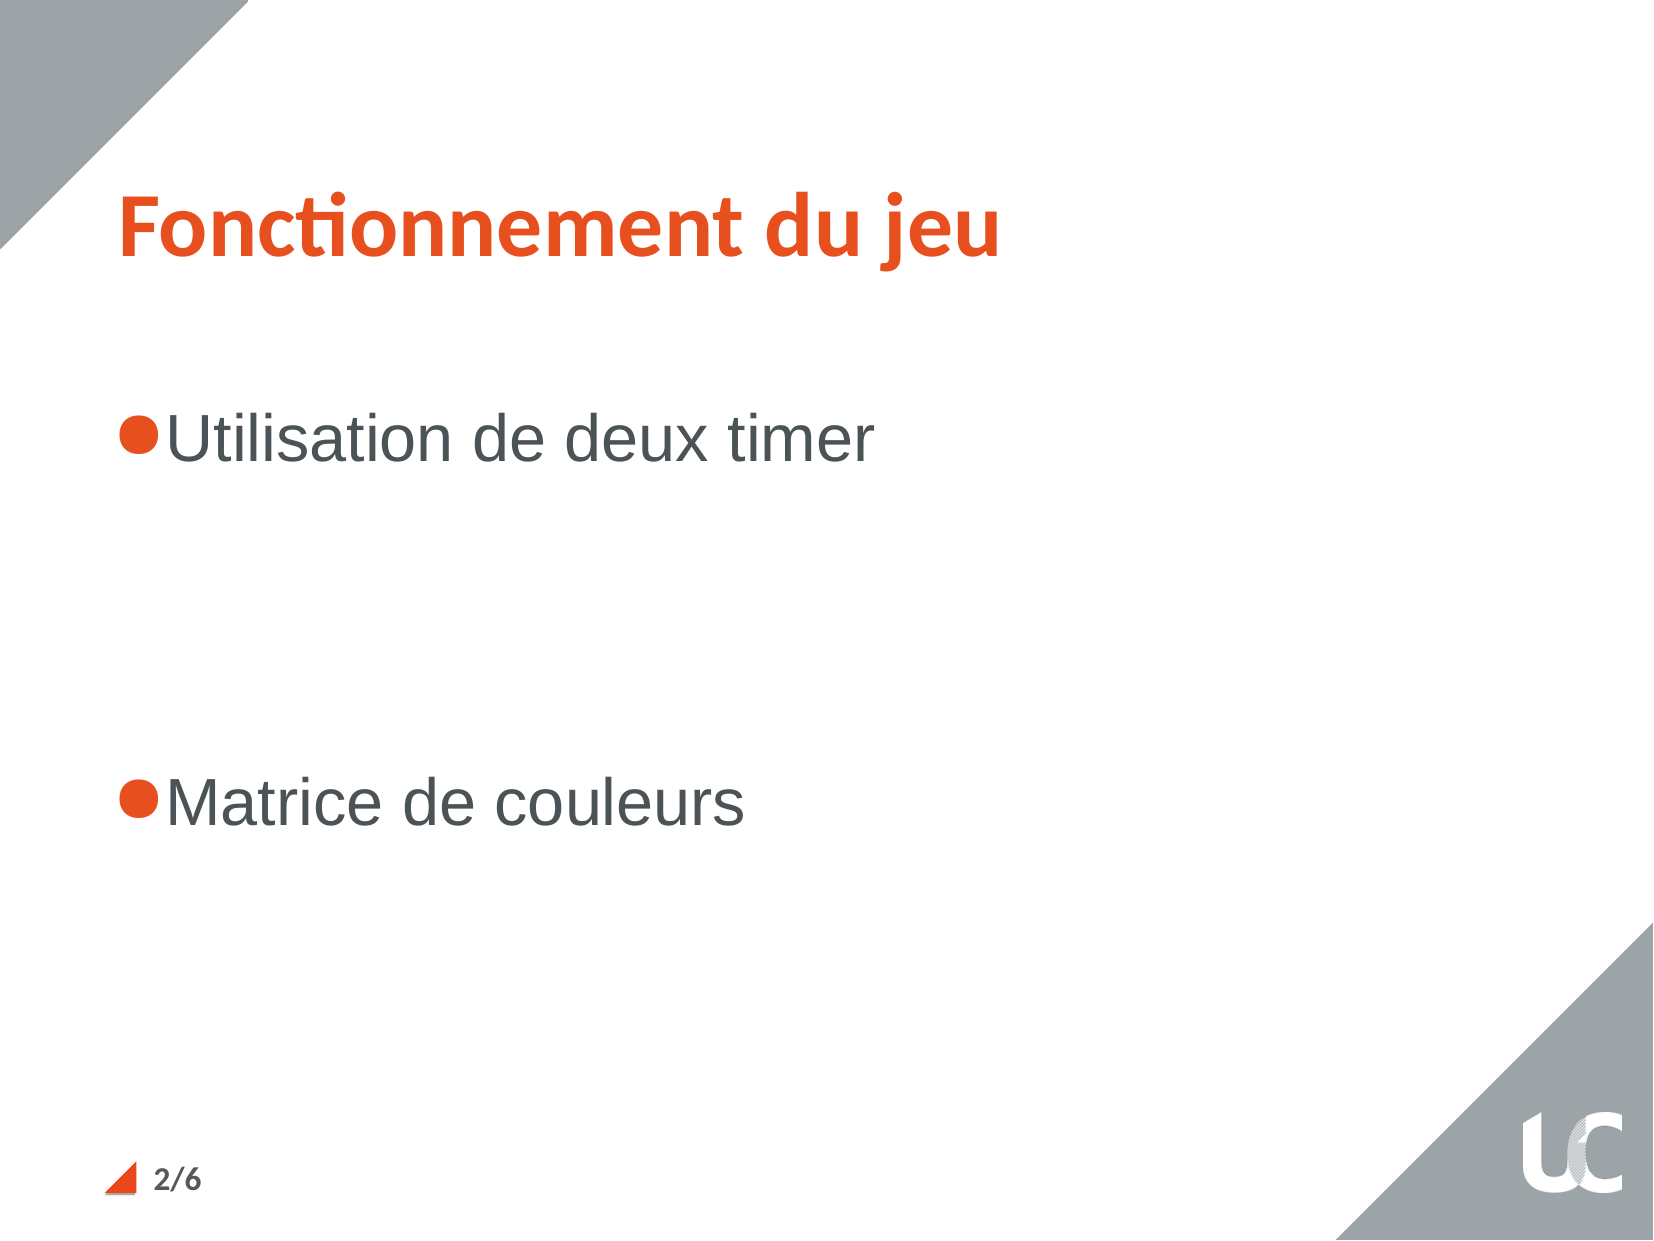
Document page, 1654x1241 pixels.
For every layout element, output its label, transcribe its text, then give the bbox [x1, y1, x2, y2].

list Utilisation de deux timer Matrice de couleurs [94, 389, 1583, 1081]
picture [1523, 1112, 1622, 1193]
title Fonctionnement du jeu [118, 129, 1548, 337]
